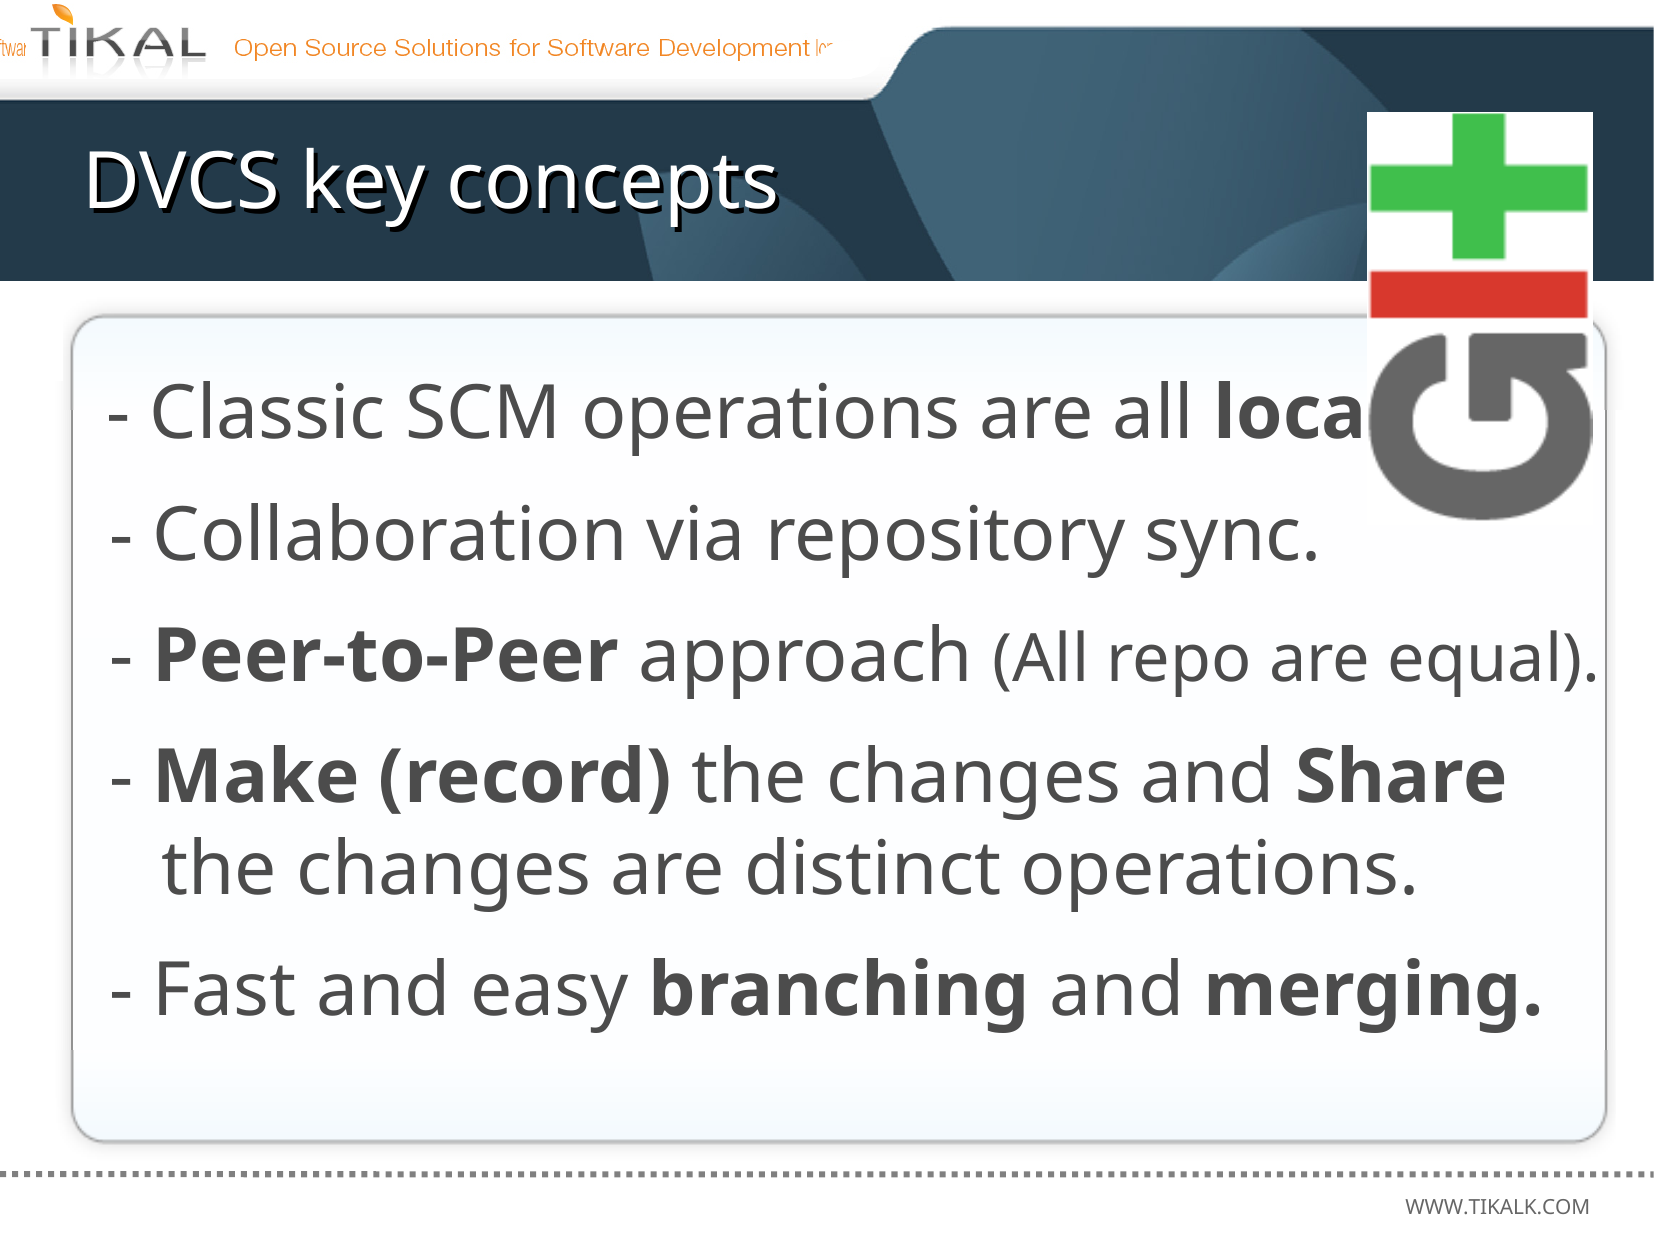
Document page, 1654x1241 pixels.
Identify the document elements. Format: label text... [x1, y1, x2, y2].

picture [0, 3, 1654, 526]
picture [55, 1050, 106, 1163]
list - Classic SCM operations are all local. - Collaboration via repository sync. - Peer-to-Peer approach (All repo are equal). - Make (record) the changes and Share the changes are distinct operations. - Fast and easy branching and merging. [106, 361, 1613, 1181]
title DVCS key concepts [82, 73, 1570, 280]
